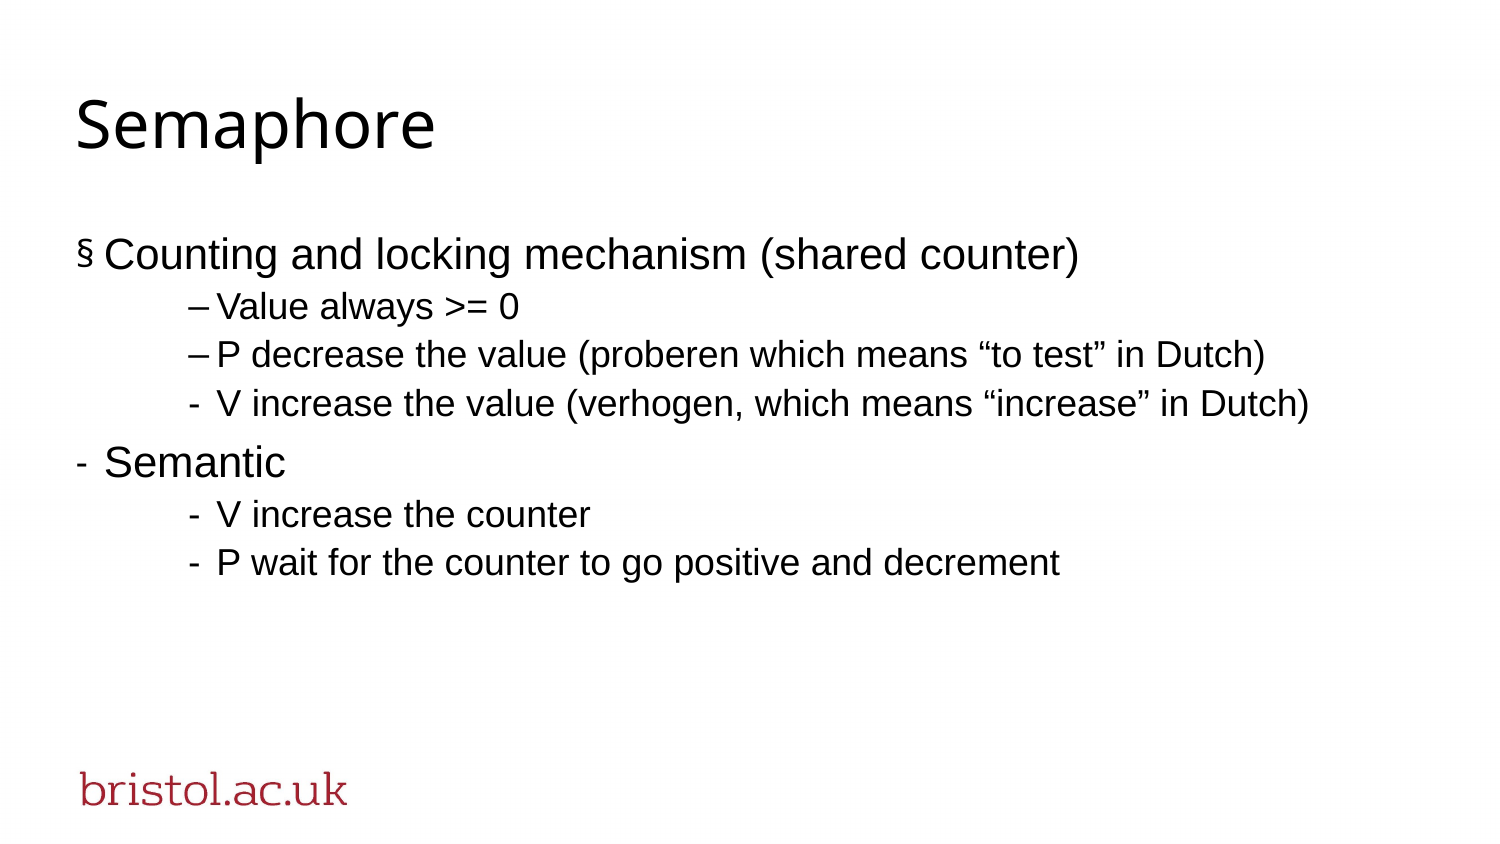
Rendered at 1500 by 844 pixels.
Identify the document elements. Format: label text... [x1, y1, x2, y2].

list Counting and locking mechanism (shared counter) Value always >= 0 P decrease the value (proberen which means “to test” in Dutch) V increase the value (verhogen, which means “increase” in Dutch) Semantic V increase the counter P wait for the counter to go positive and decrement [60, 224, 1440, 699]
title Semaphore [60, 44, 1440, 209]
